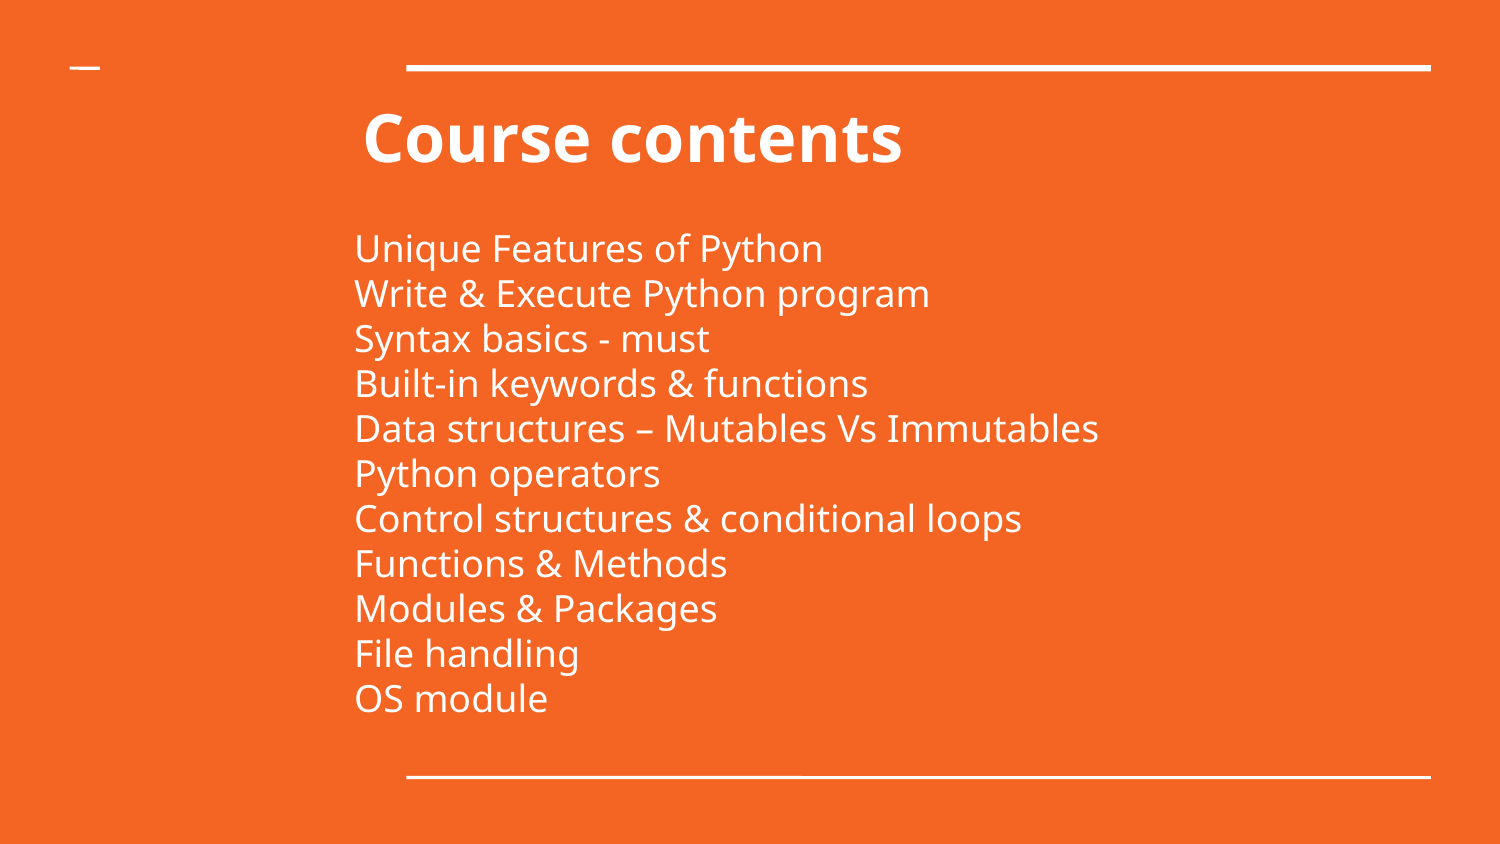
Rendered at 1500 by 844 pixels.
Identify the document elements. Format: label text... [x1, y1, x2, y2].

subtitle Unique Features of Python Write & Execute Python program Syntax basics - must Built-in keywords & functions Data structures – Mutables Vs Immutables Python operators Control structures & conditional loops Functions & Methods Modules & Packages File handling OS module [339, 236, 1428, 735]
title Course contents [347, 80, 1103, 202]
